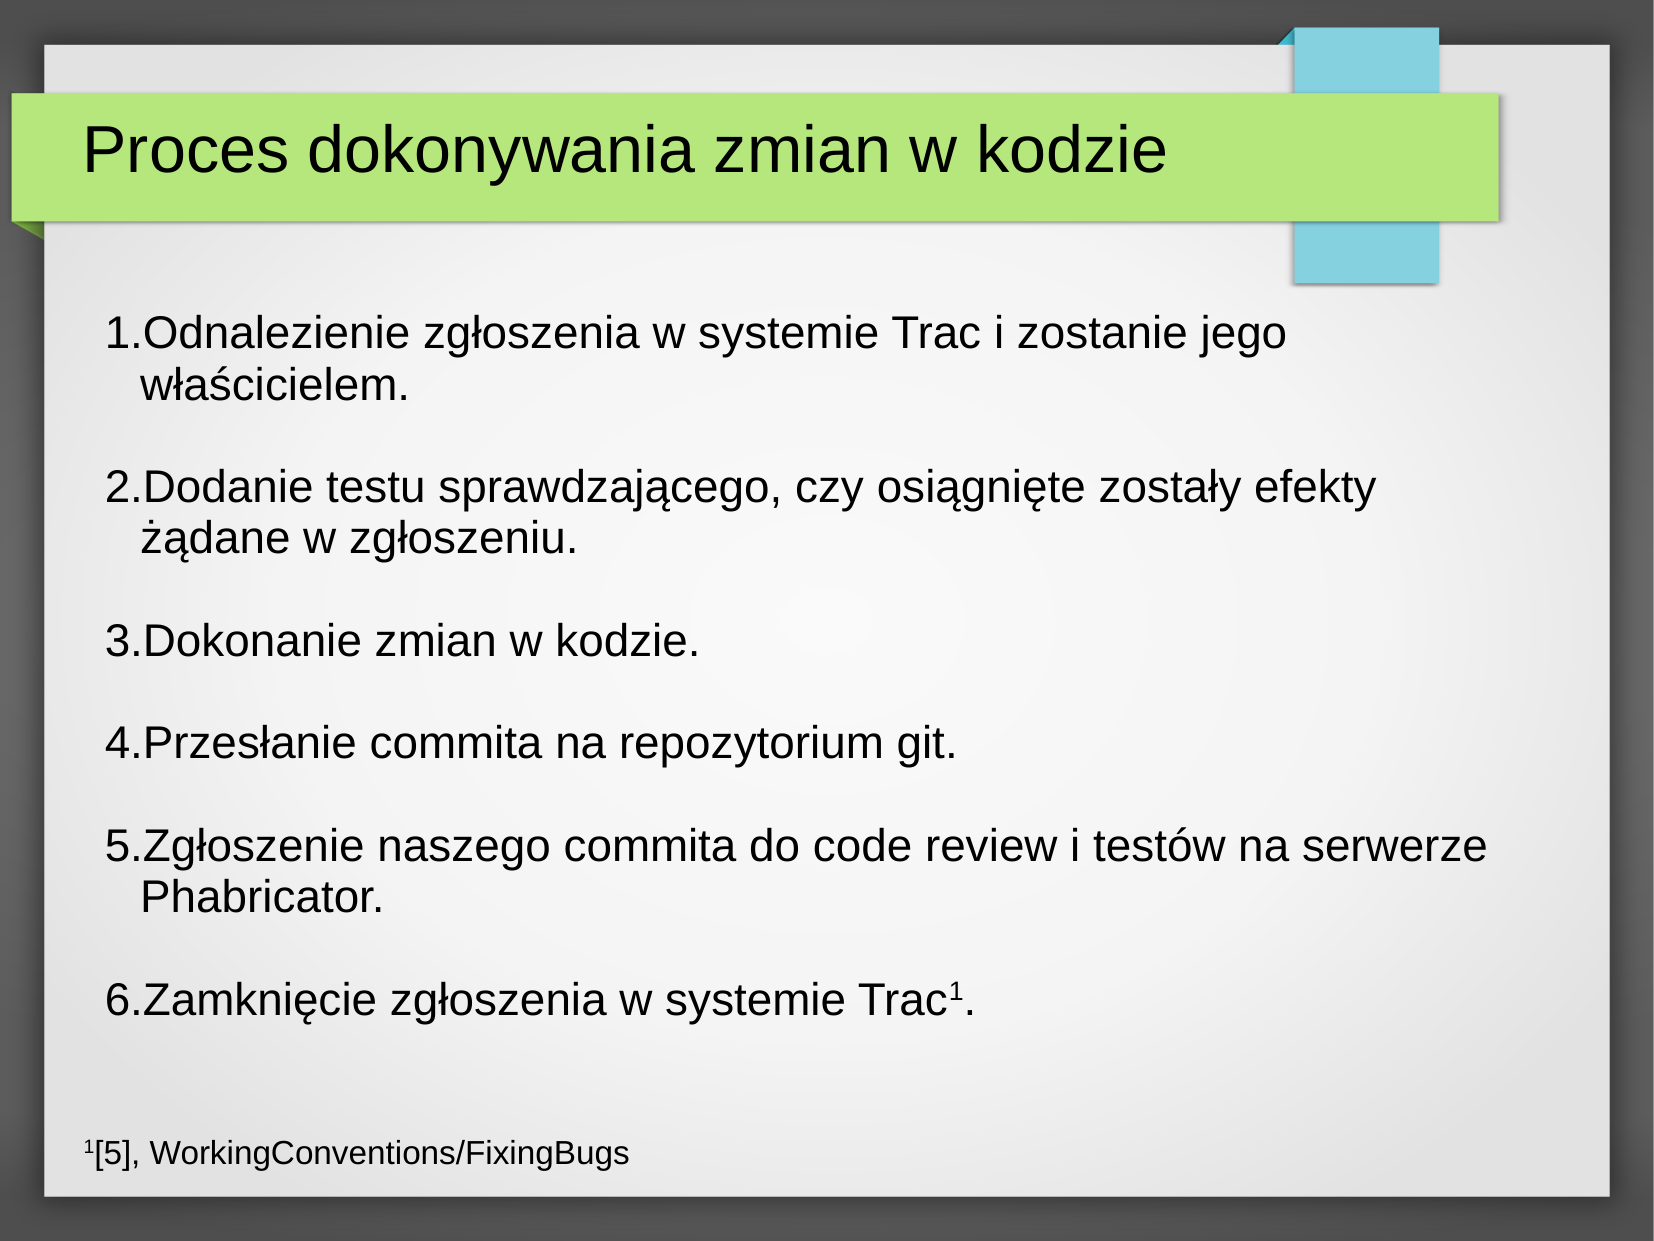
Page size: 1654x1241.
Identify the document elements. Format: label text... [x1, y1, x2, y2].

text_box 1[5], WorkingConventions/FixingBugs [68, 1127, 826, 1180]
text_box Odnalezienie zgłoszenia w systemie Trac i zostanie jego właścicielem. Dodanie testu sprawdzającego, czy osiągnięte zostały efekty żądane w zgłoszeniu. Dokonanie zmian w kodzie. Przesłanie commita na repozytorium git. Zgłoszenie naszego commita do code review i testów na serwerze Phabricator. Zamknięcie zgłoszenia w systemie Trac1. [90, 300, 1531, 1033]
title Proces dokonywania zmian w kodzie [82, 47, 1571, 252]
picture [0, 0, 1654, 1241]
